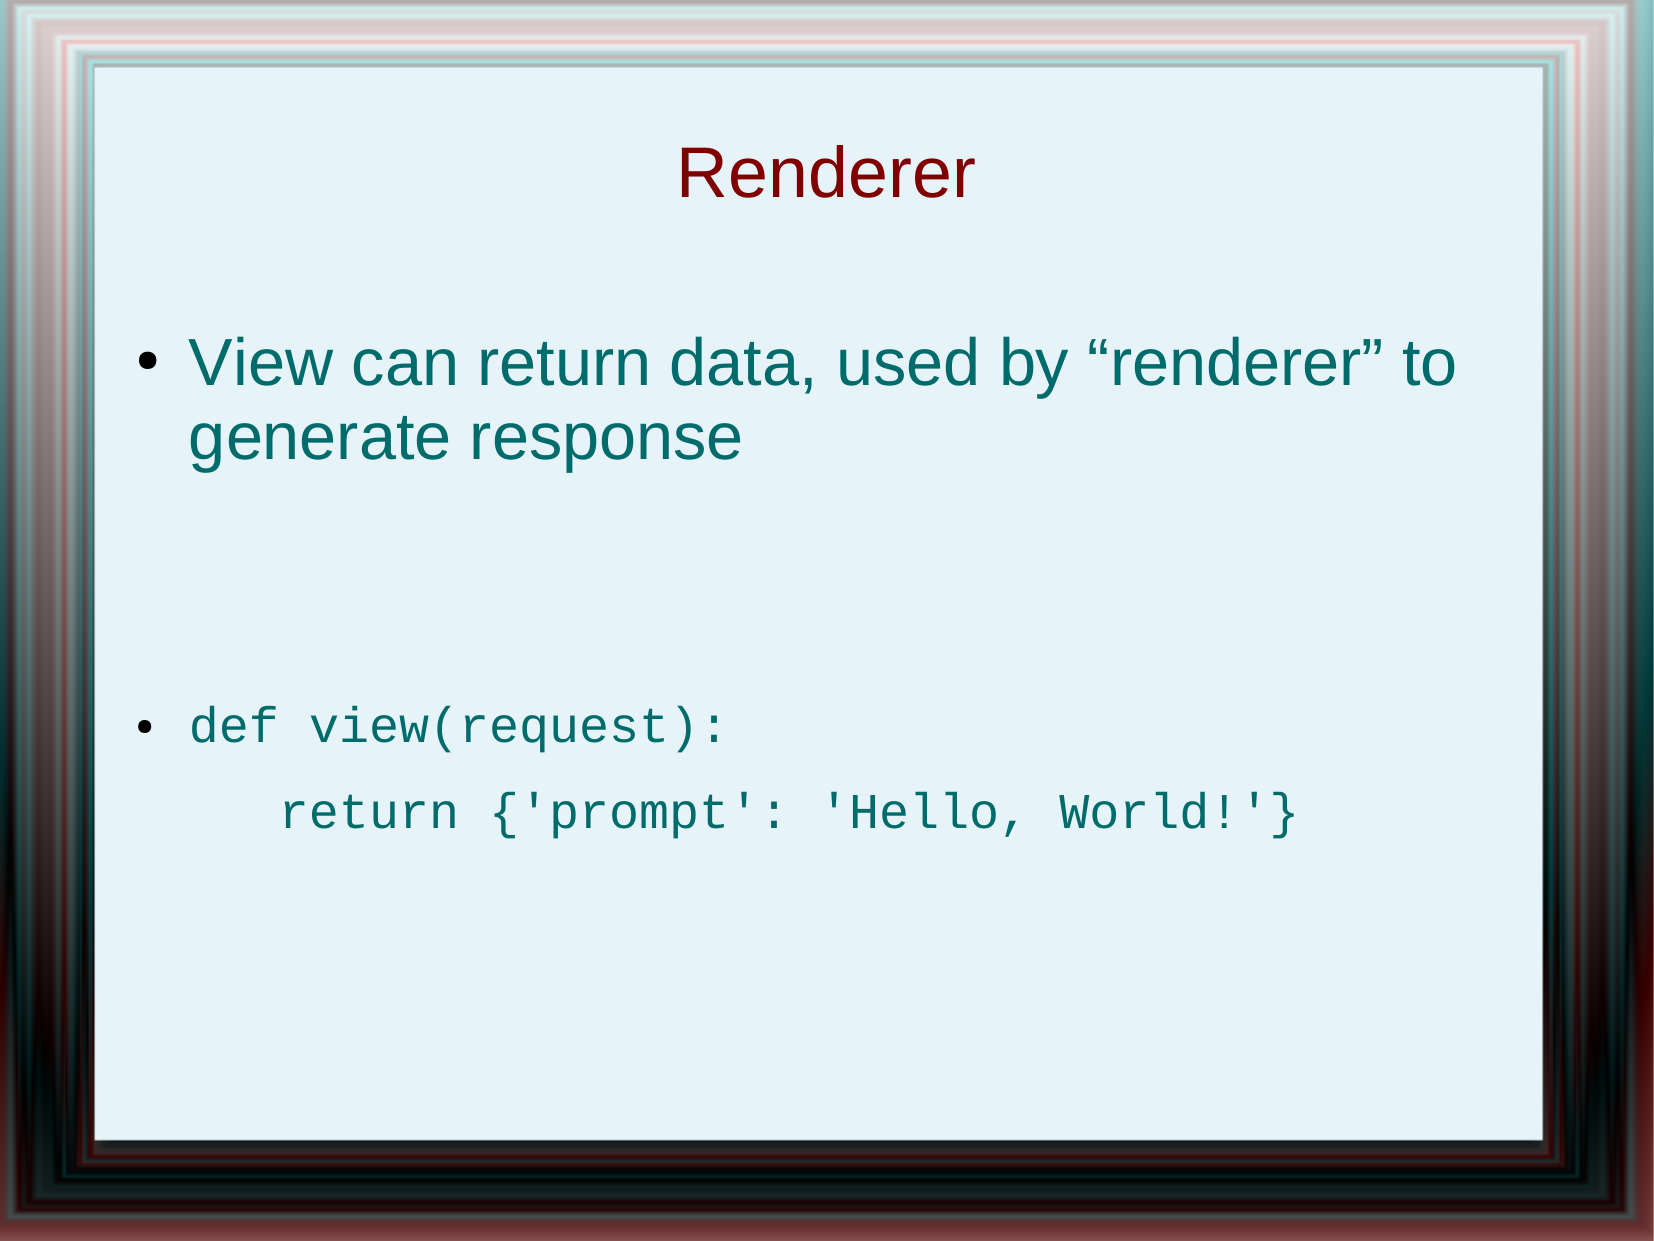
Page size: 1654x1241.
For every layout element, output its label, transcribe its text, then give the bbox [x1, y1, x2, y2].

picture [0, 0, 1654, 1241]
list def view(request): return {'prompt': 'Hello, World!'} [118, 700, 1506, 1044]
title Renderer [118, 88, 1536, 257]
list View can return data, used by “renderer” to generate response [118, 324, 1506, 668]
